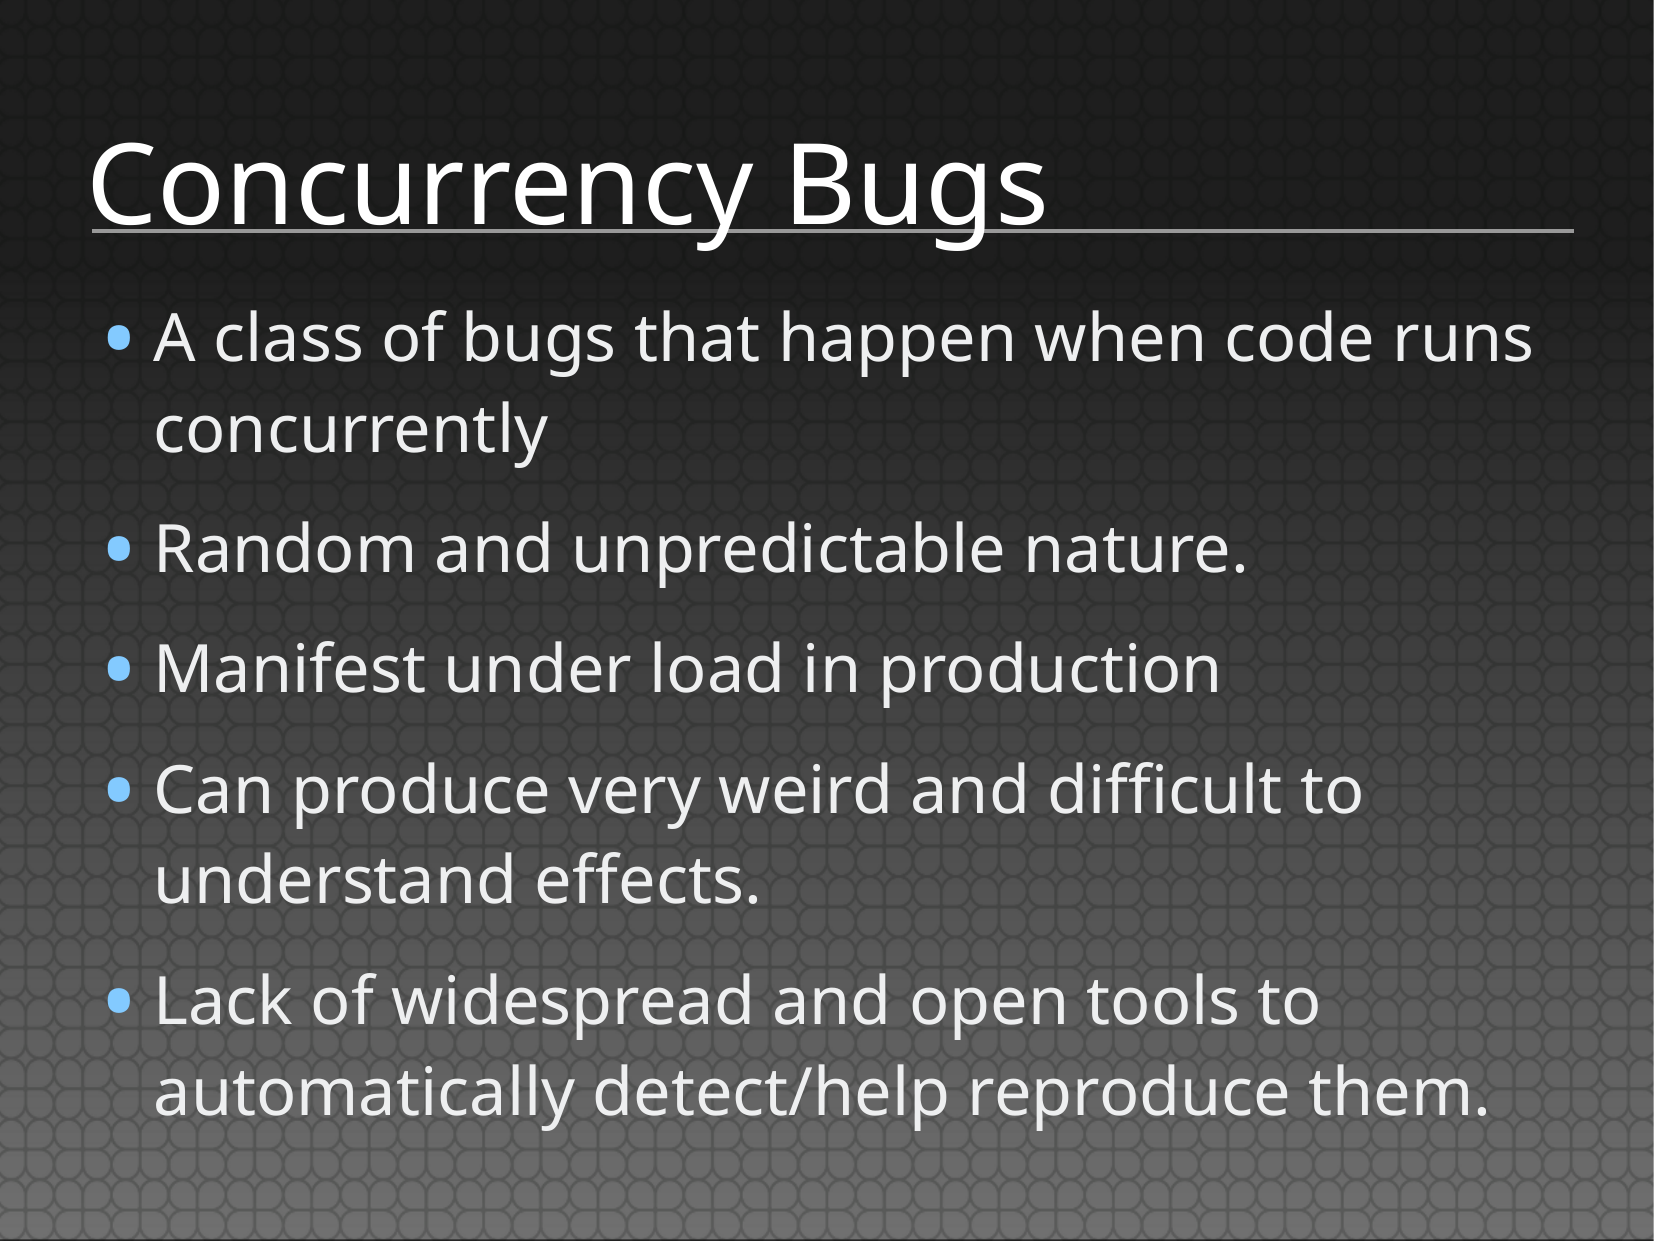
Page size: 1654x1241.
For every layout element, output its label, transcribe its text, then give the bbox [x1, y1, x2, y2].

title Concurrency Bugs [86, 112, 1576, 249]
list A class of bugs that happen when code runs concurrently Random and unpredictable nature. Manifest under load in production Can produce very weird and difficult to understand effects. Lack of widespread and open tools to automatically detect/help reproduce them. [82, 290, 1571, 1241]
picture [0, 0, 1654, 1241]
